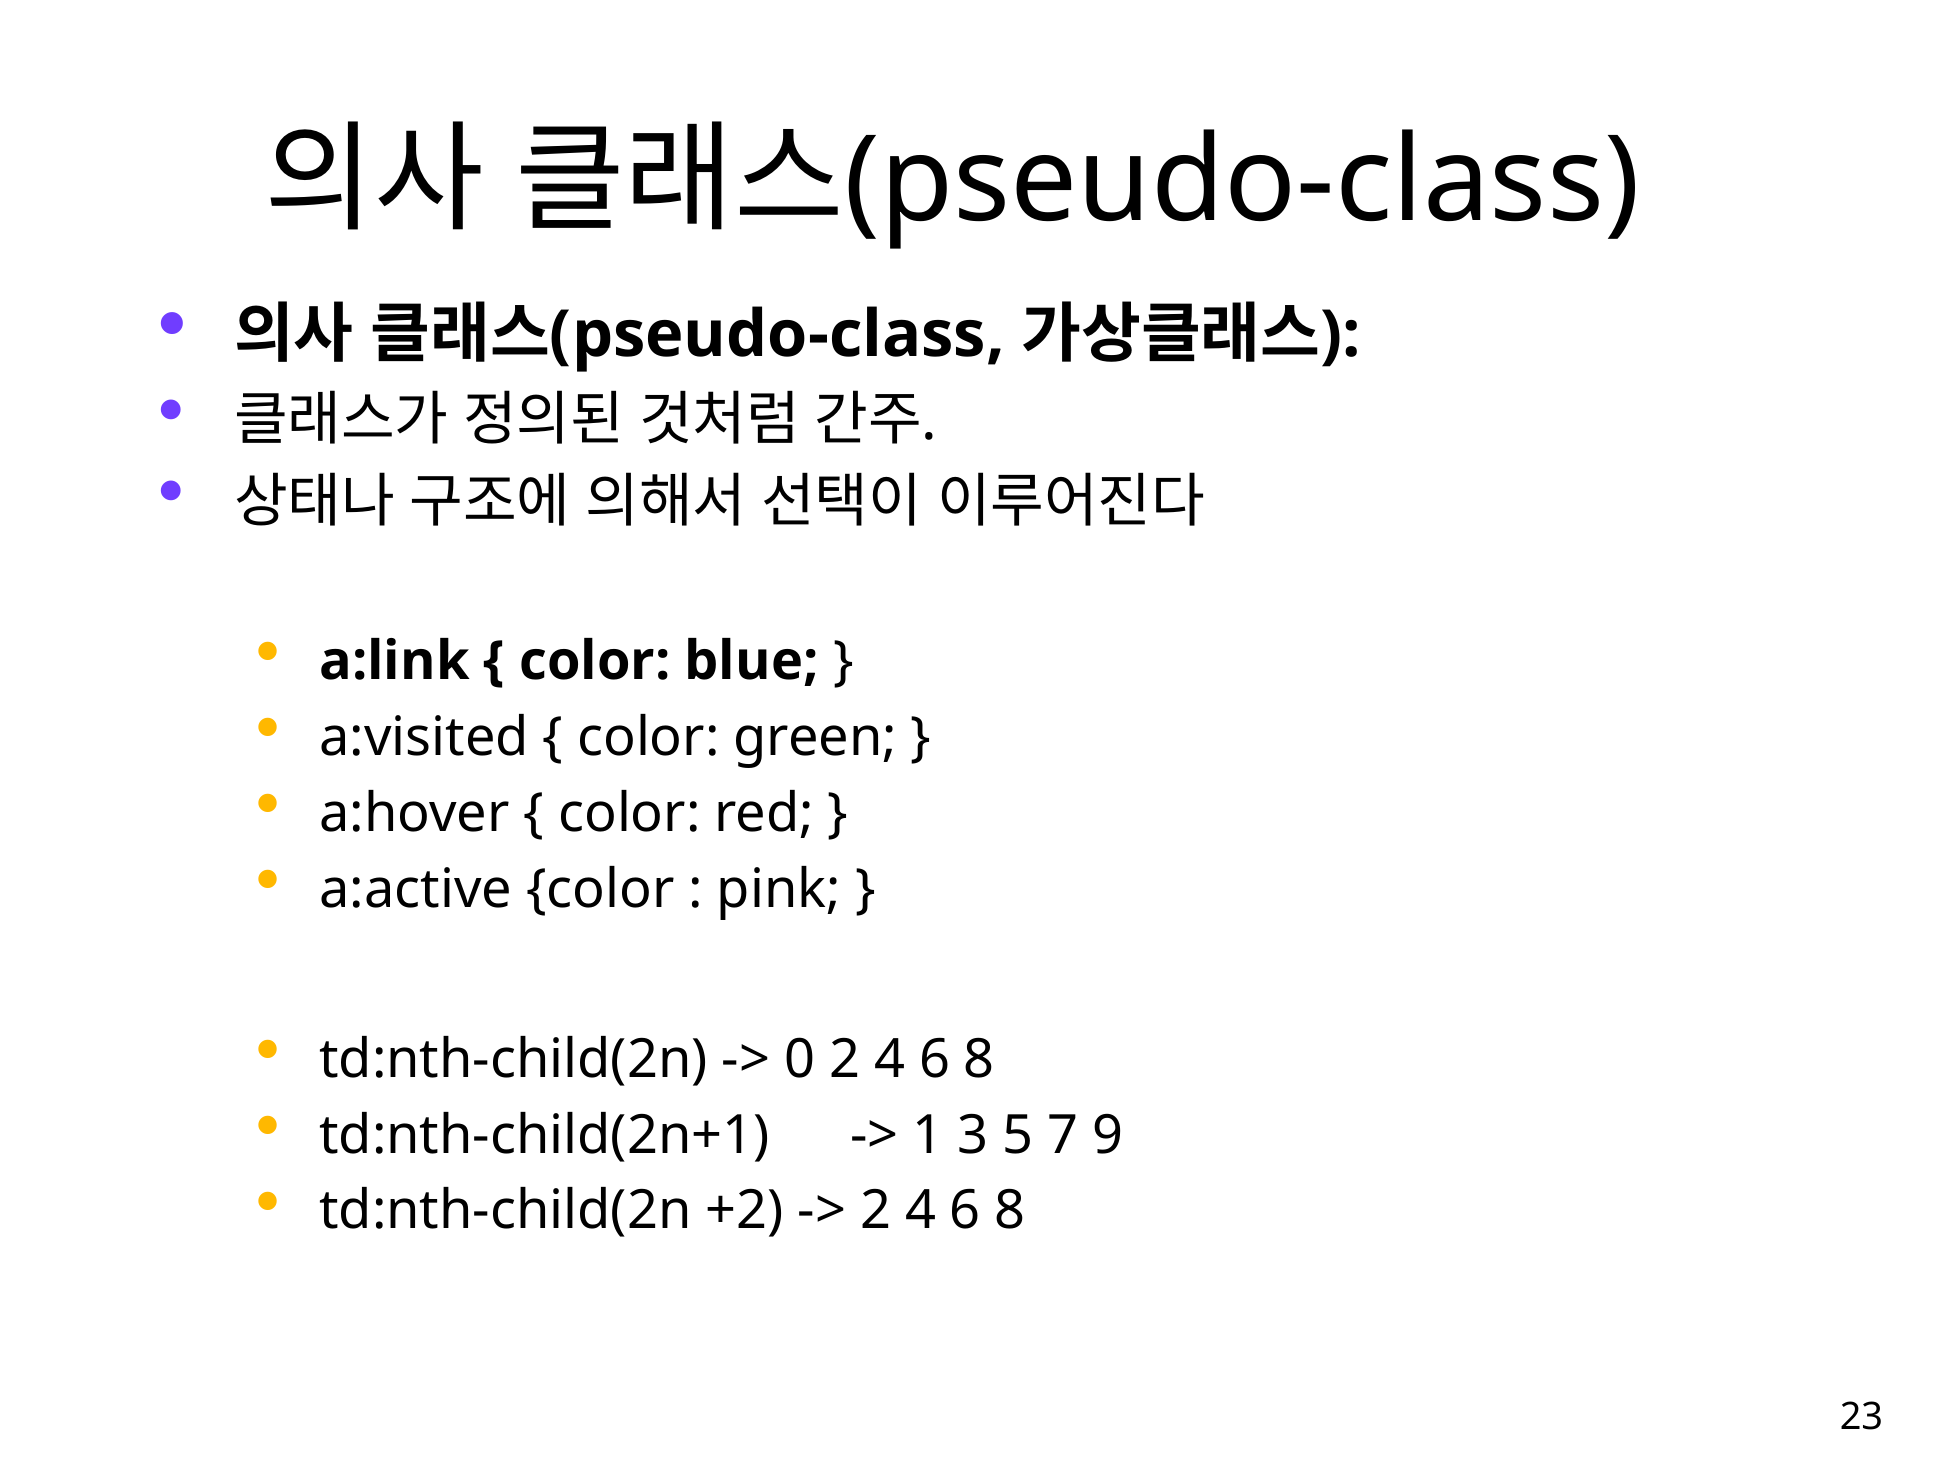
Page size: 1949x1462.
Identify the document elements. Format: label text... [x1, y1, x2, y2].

slide_number <숫자> [1496, 1372, 1899, 1462]
title 의사 클래스(pseudo-class) [156, 92, 1749, 255]
list 의사 클래스(pseudo-class, 가상클래스): 클래스가 정의된 것처럼 간주. 상태나 구조에 의해서 선택이 이루어진다 a:link { color: blue; } a:visited { color: green; } a:hover { color: red; } a:active {color : pink; } td:nth-child(2n) -> 0 2 4 6 8 td:nth-child(2n+1) -> 1 3 5 7 9 td:nth-child(2n +2) -> 2 4 6 8 [146, 284, 1897, 1271]
